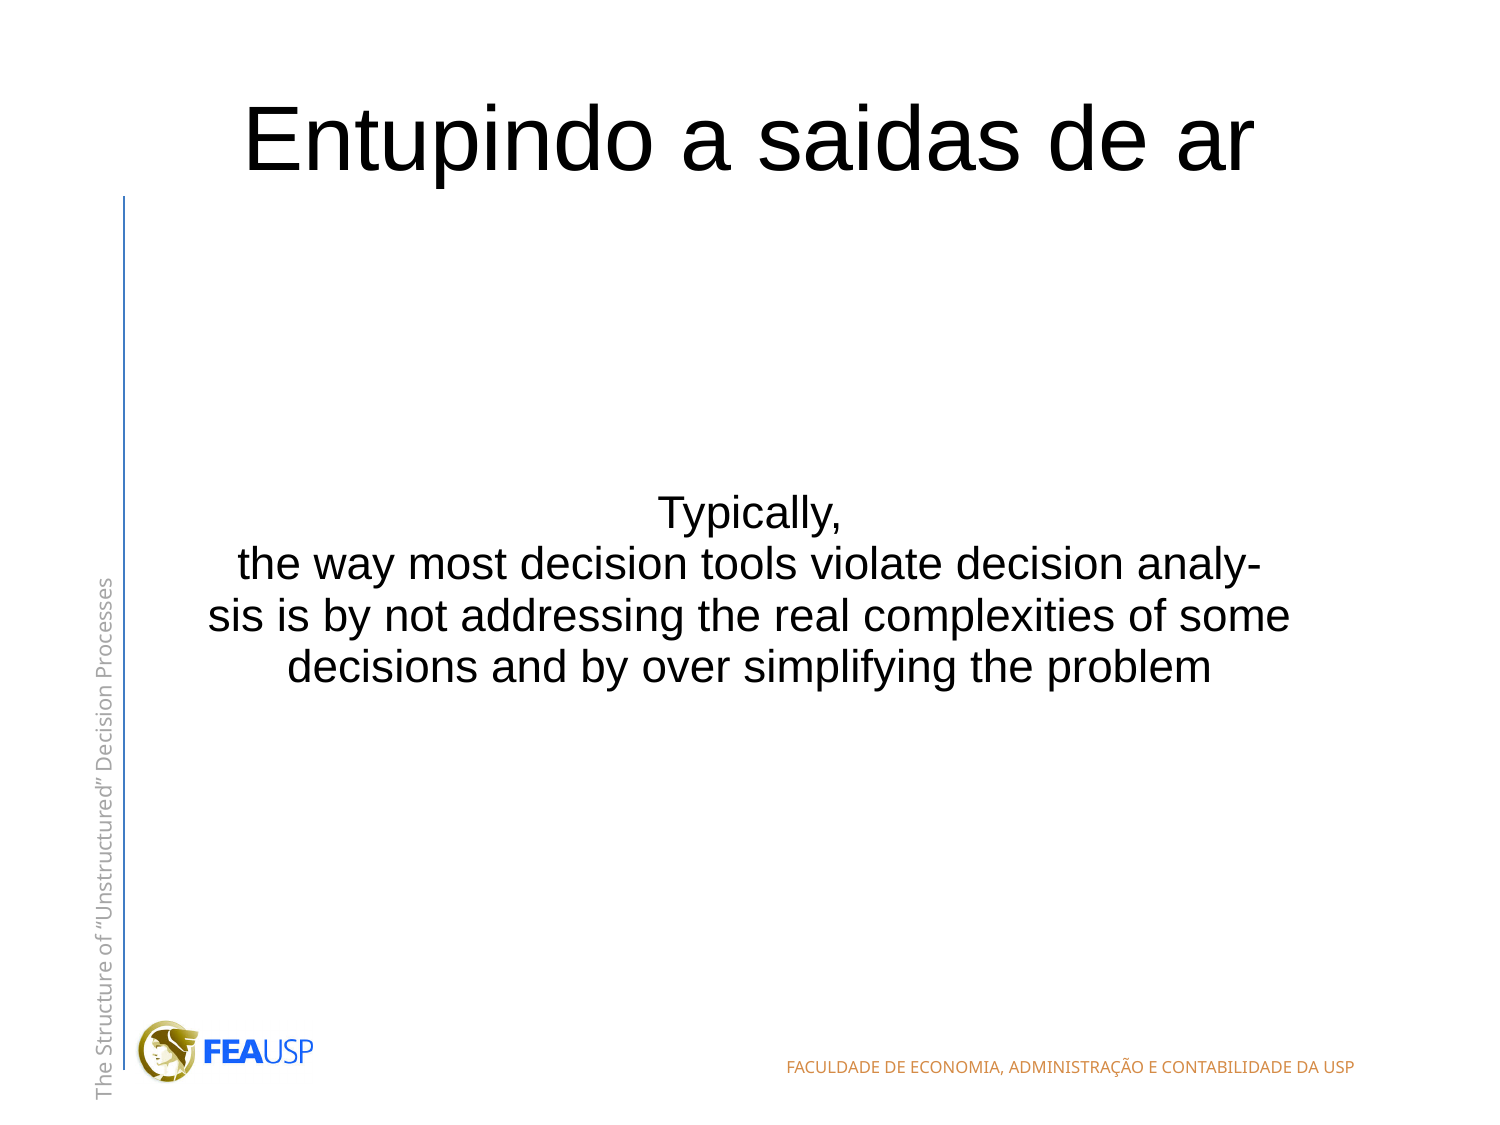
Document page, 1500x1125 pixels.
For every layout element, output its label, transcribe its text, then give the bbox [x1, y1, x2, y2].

title Entupindo a saidas de ar [75, 44, 1425, 233]
picture [135, 1020, 313, 1084]
subtitle Typically, the way most decision tools violate decision analy- sis is by not addressing the real complexities of some decisions and by over simplifying the problem [75, 263, 1425, 916]
